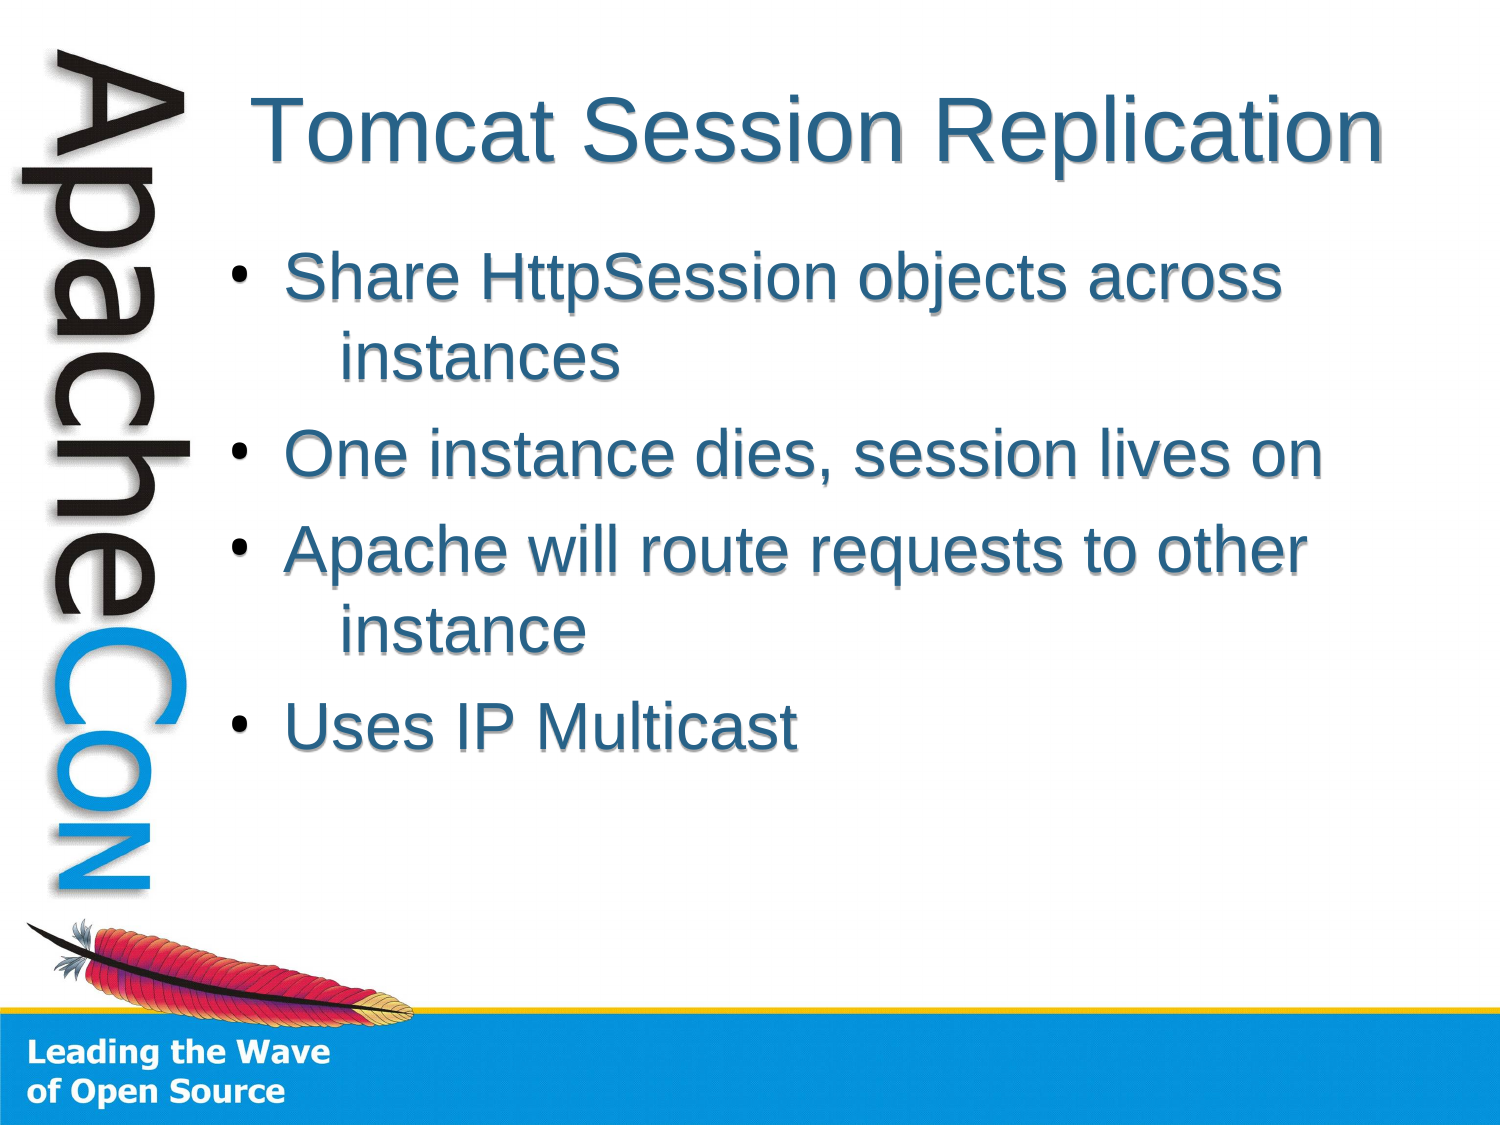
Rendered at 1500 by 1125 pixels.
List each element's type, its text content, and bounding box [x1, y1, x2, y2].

title Tomcat Session Replication [212, 62, 1426, 188]
list Share HttpSession objects across instances One instance dies, session lives on Apache will route requests to other instance Uses IP Multicast [212, 224, 1426, 913]
